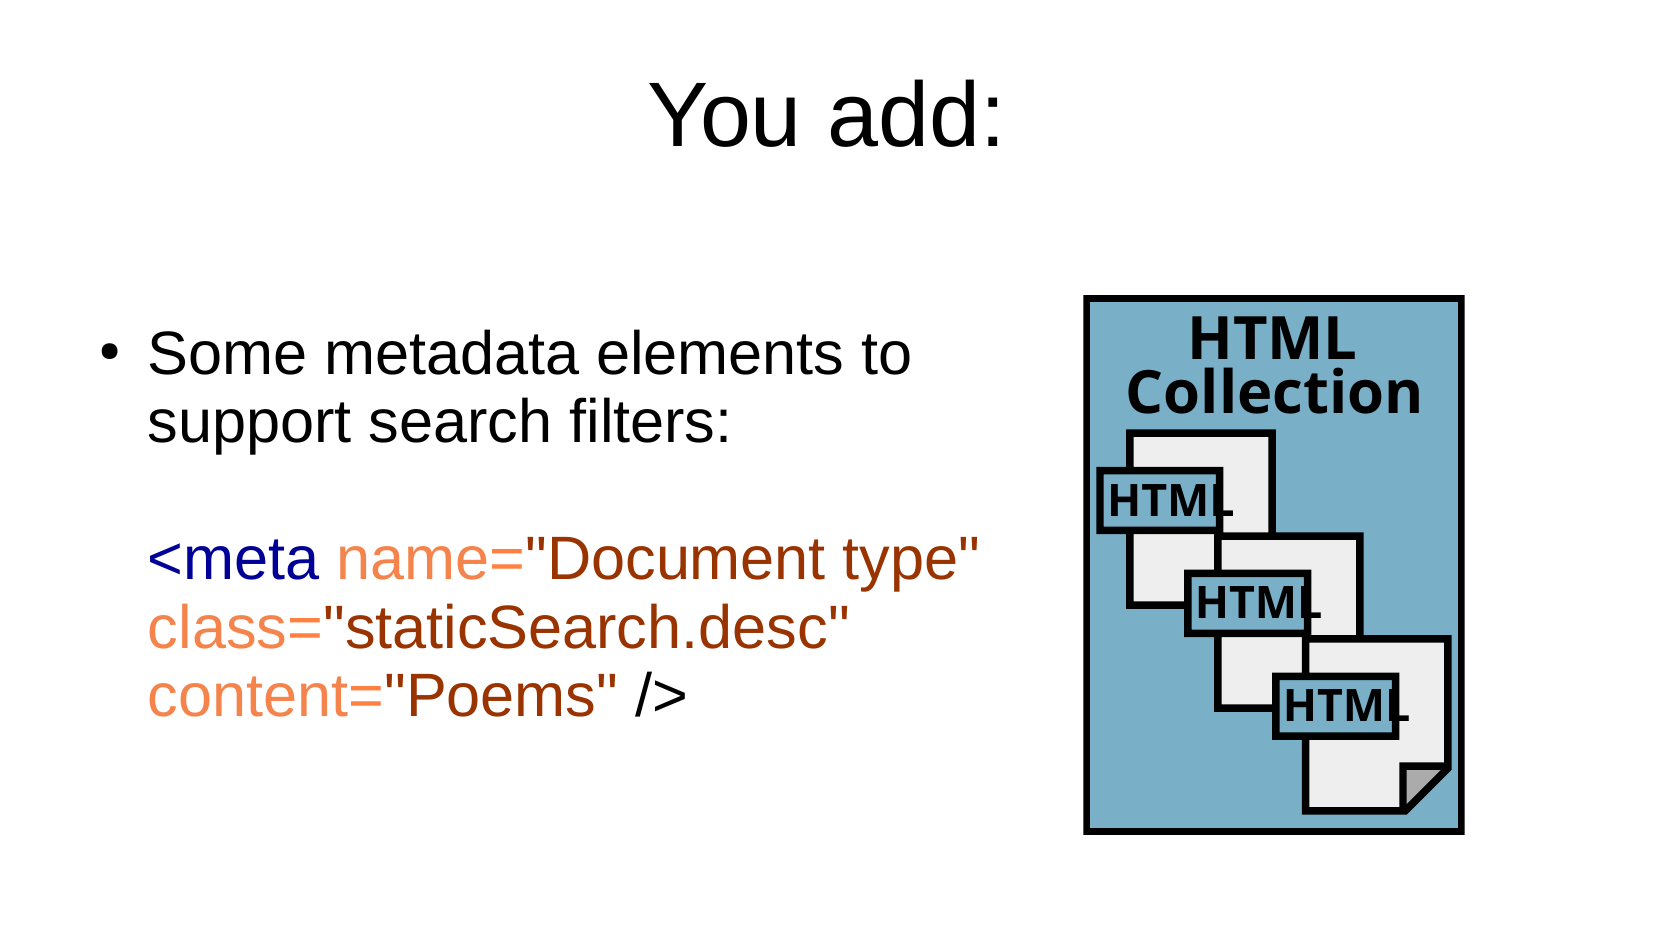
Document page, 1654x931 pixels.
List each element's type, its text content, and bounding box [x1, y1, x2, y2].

title You add: [82, 37, 1571, 193]
list Some metadata elements to support search filters: <meta name="Document type" class="staticSearch.desc" content="Poems" /> [82, 318, 993, 758]
picture [1083, 295, 1465, 836]
